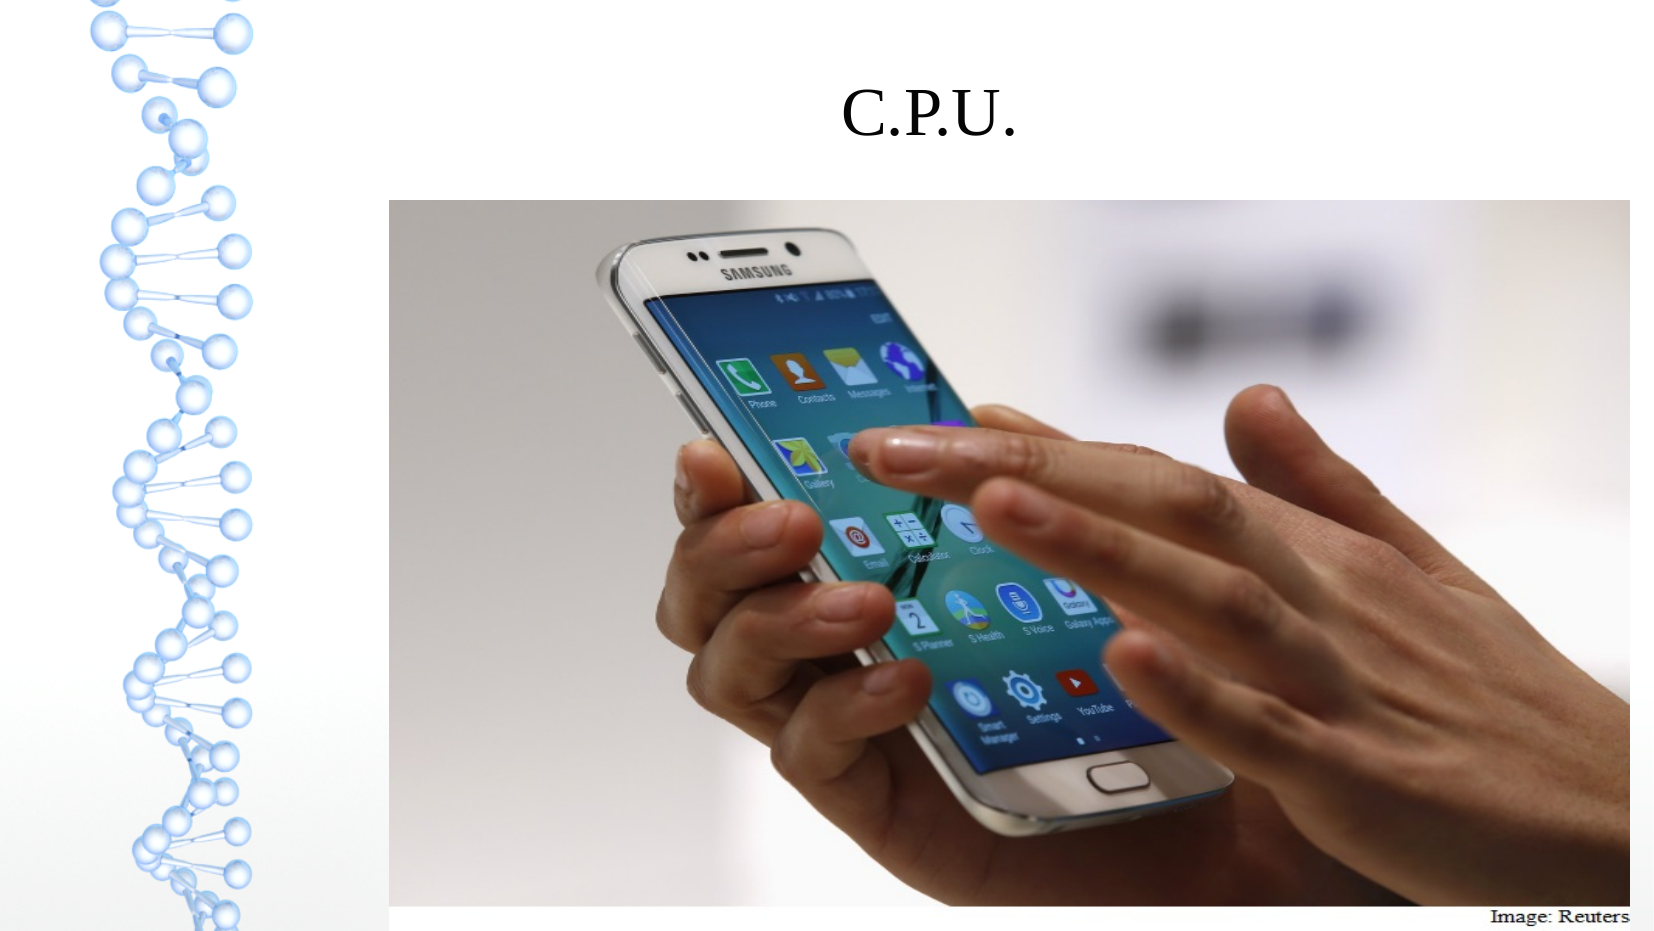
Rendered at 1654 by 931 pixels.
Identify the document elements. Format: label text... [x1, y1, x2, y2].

title C.P.U. [265, 35, 1595, 189]
picture [0, 0, 1654, 931]
